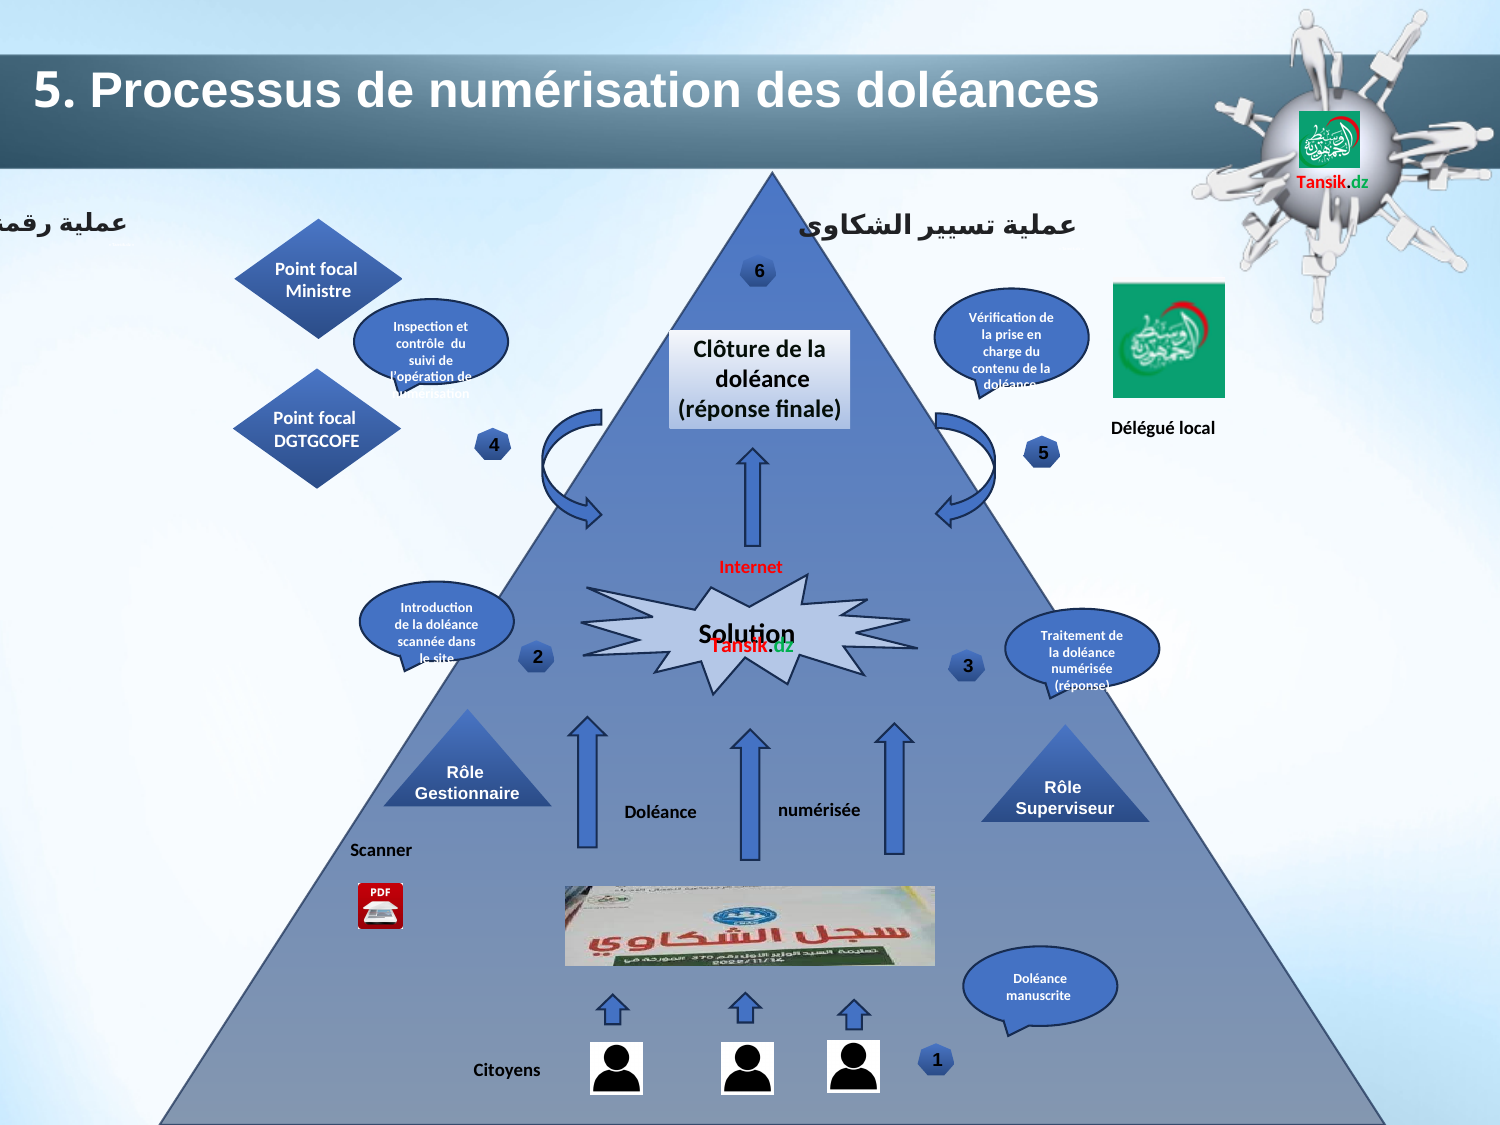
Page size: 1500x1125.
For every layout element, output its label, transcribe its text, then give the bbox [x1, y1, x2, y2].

text_box numérisée [766, 792, 885, 827]
text_box Vérification de la prise en charge du contenu de la doléance [934, 288, 1089, 399]
text_box [43, 172, 1395, 1125]
text_box Traitement de la doléance numérisée (réponse) [1005, 608, 1160, 699]
text_box Point focal Ministre [234, 218, 403, 339]
text_box Doléance [613, 793, 738, 828]
picture [1113, 277, 1225, 398]
picture [721, 1042, 774, 1095]
picture [827, 1040, 880, 1093]
text_box Citoyens [462, 1051, 587, 1086]
text_box Point focal DGTGCOFE [232, 368, 402, 489]
text_box Délégué local [1099, 409, 1256, 444]
title 5. Processus de numérisation des doléances [18, 28, 1157, 147]
text_box Rôle Superviseur [981, 724, 1150, 822]
text_box Doléance manuscrite [963, 946, 1118, 1036]
text_box 1 [917, 1043, 955, 1076]
text_box [283, 233, 297, 243]
text_box Internet [708, 548, 833, 584]
picture [565, 886, 935, 966]
text_box Tansik.dz [1281, 161, 1386, 197]
picture [590, 1042, 643, 1096]
text_box Rôle Gestionnaire [383, 708, 552, 807]
text_box 2 [517, 640, 555, 673]
text_box 5 [1023, 435, 1061, 468]
picture [358, 883, 403, 929]
text_box عملية تسيير الشكاوى « Tansik.dz » [773, 214, 1213, 262]
text_box Tansik.dz [698, 624, 823, 650]
text_box عملية رقمنة الشكاوى « Tansik.dz » [0, 210, 283, 258]
text_box Scanner [339, 831, 464, 866]
text_box 6 [739, 254, 777, 287]
text_box 4 [474, 427, 512, 460]
text_box 3 [948, 649, 986, 682]
text_box Clôture de la doléance (réponse finale) [670, 331, 850, 428]
text_box Solution [580, 574, 918, 695]
text_box Introduction de la doléance scannée dans le site [359, 581, 514, 672]
text_box Inspection et contrôle du suivi de l’opération de numérisation [354, 299, 509, 395]
picture [1299, 111, 1360, 161]
